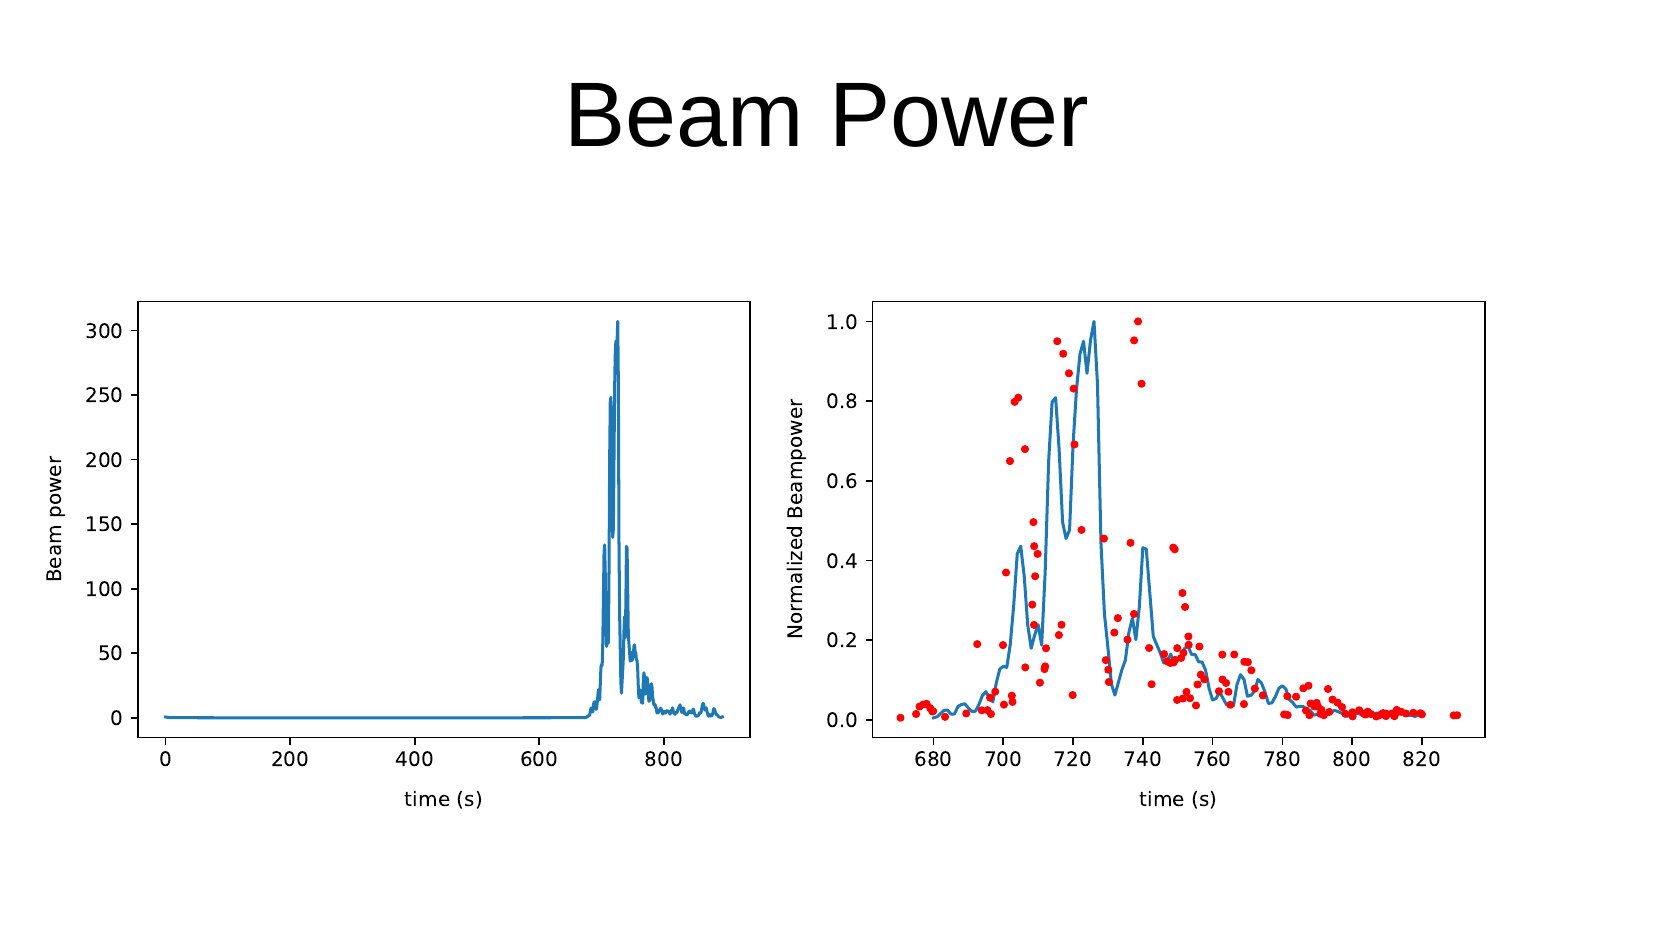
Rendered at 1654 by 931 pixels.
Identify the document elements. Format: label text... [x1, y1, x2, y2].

title Beam Power [82, 37, 1571, 193]
picture [31, 285, 1501, 826]
